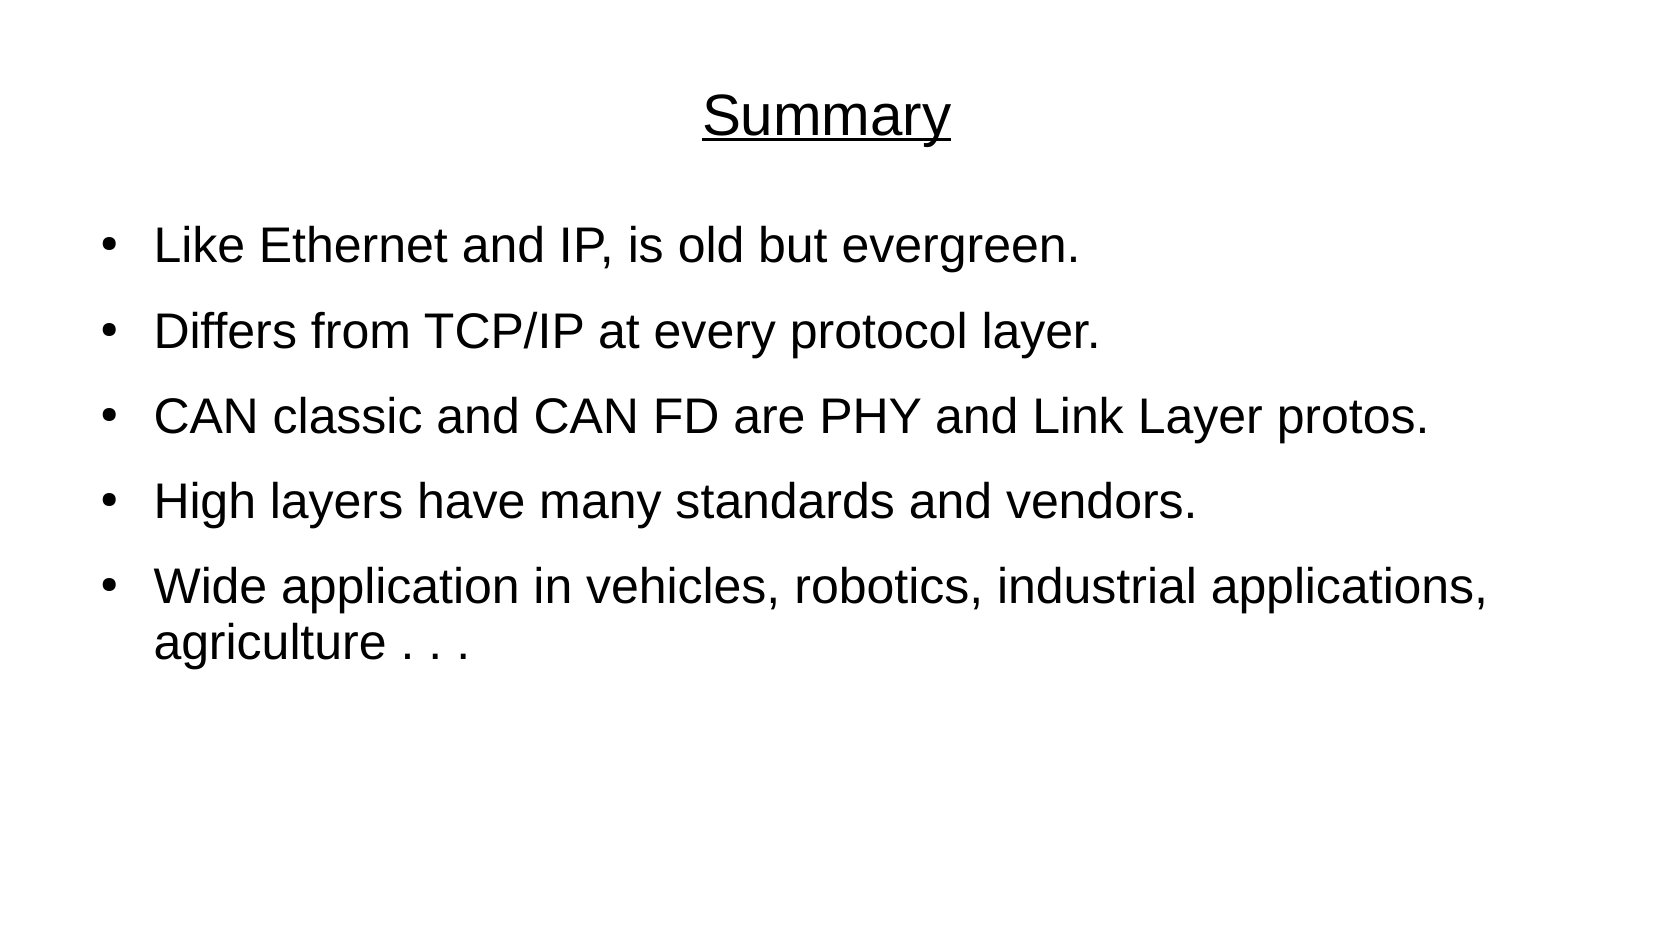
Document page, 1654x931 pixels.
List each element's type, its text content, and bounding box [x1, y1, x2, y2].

title Summary [82, 37, 1571, 193]
list Like Ethernet and IP, is old but evergreen. Differs from TCP/IP at every protocol layer. CAN classic and CAN FD are PHY and Link Layer protos. High layers have many standards and vendors. Wide application in vehicles, robotics, industrial applications, agriculture . . . [82, 217, 1571, 758]
